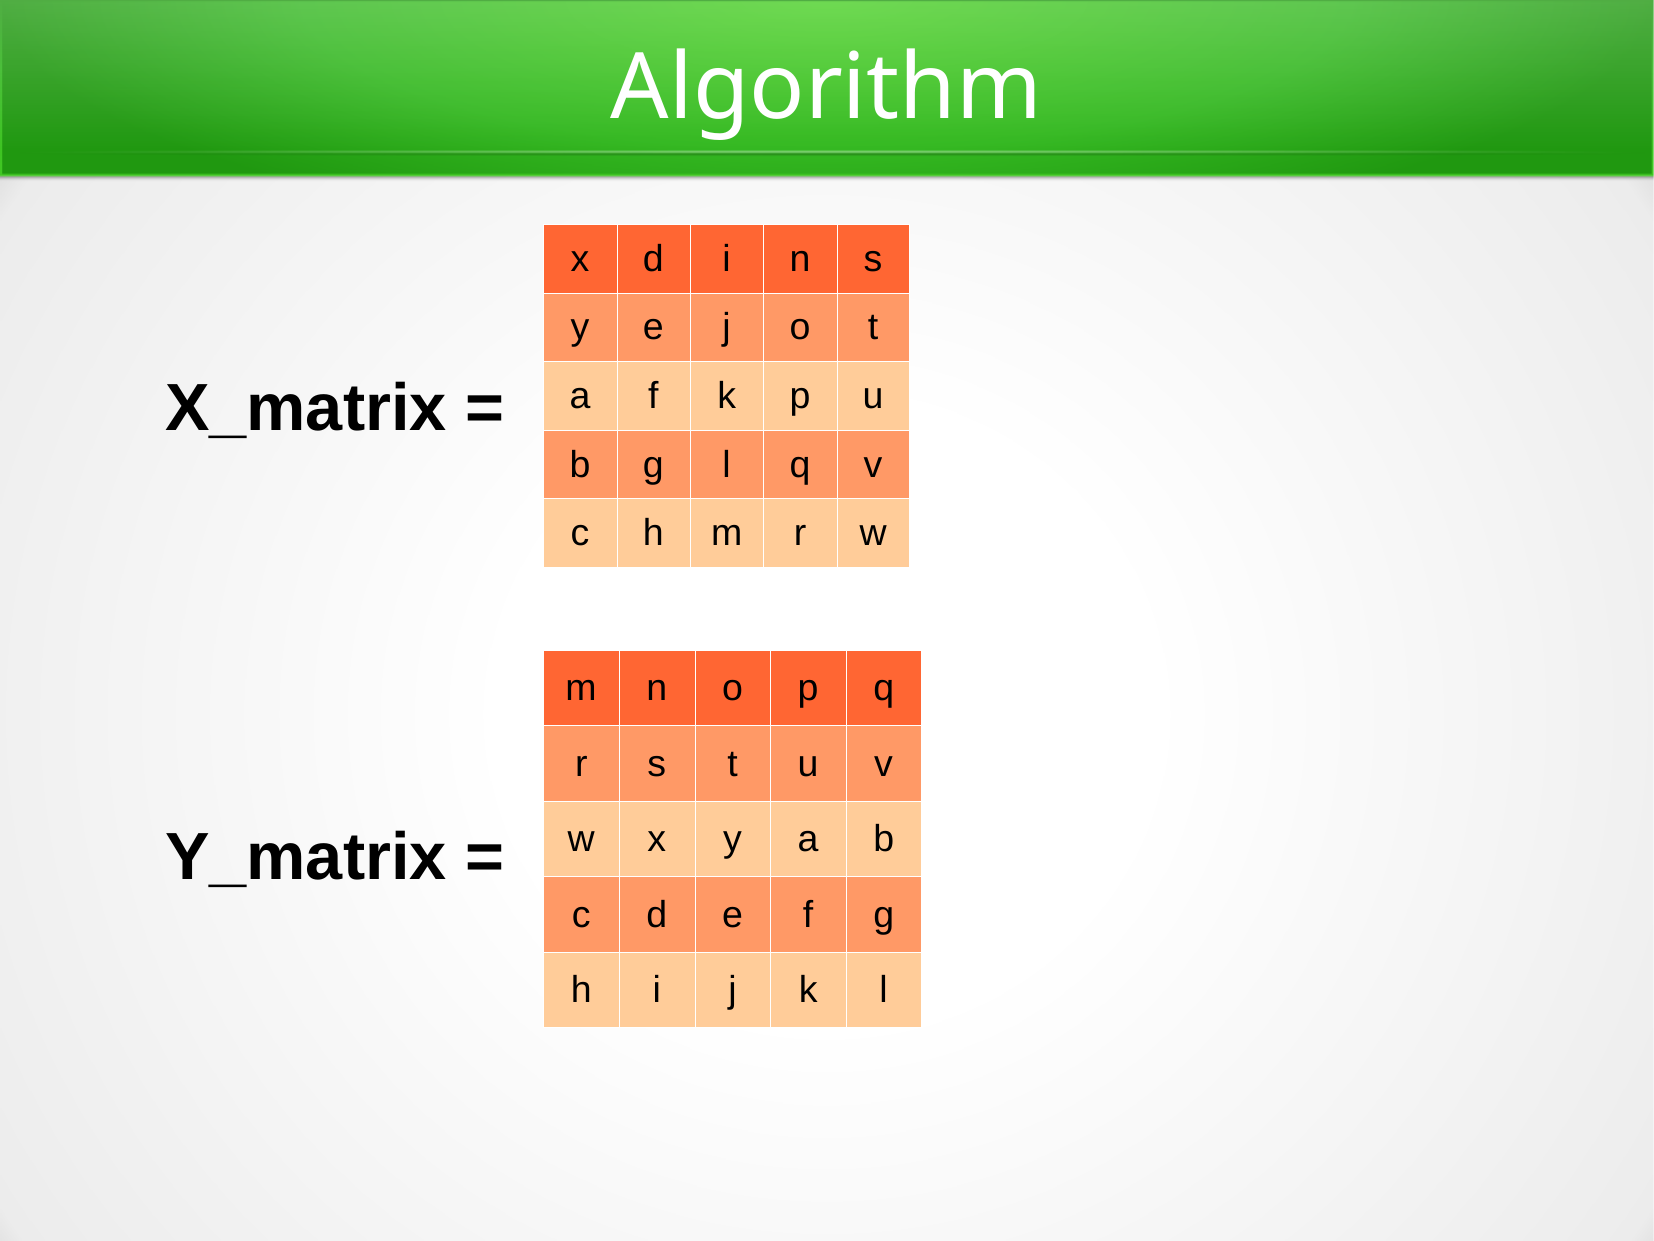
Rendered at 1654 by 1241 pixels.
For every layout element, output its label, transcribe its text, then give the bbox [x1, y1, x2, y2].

subtitle X_matrix = Y_matrix = [165, 295, 1654, 1043]
title Algorithm [82, 11, 1571, 154]
table_cell h [544, 953, 619, 1027]
table_header i [691, 225, 763, 293]
table_cell l [847, 953, 921, 1027]
table_cell w [838, 499, 909, 567]
table_cell e [696, 877, 770, 952]
table_cell g [847, 877, 921, 952]
table_cell f [771, 877, 846, 952]
table_cell a [544, 362, 617, 430]
table_cell k [771, 953, 846, 1027]
table_cell b [847, 802, 921, 876]
table_cell h [618, 499, 690, 567]
table_cell y [696, 802, 770, 876]
table_cell i [620, 953, 695, 1027]
table_cell c [544, 877, 619, 952]
table_cell m [691, 499, 763, 567]
table_cell p [764, 362, 837, 430]
table_cell w [544, 802, 619, 876]
table_cell q [764, 431, 837, 498]
table_header p [771, 651, 846, 725]
table_cell r [544, 726, 619, 801]
table_cell d [620, 877, 695, 952]
table_cell j [691, 294, 763, 361]
table_cell k [691, 362, 763, 430]
table_header q [847, 651, 921, 725]
table_cell u [771, 726, 846, 801]
table_cell t [838, 294, 909, 361]
table_cell l [691, 431, 763, 498]
table_cell o [764, 294, 837, 361]
table_cell b [544, 431, 617, 498]
table_header s [838, 225, 909, 293]
table_header m [544, 651, 619, 725]
table_cell t [696, 726, 770, 801]
table_header x [544, 225, 617, 293]
table_cell j [696, 953, 770, 1027]
table_cell f [618, 362, 690, 430]
table_cell s [620, 726, 695, 801]
table_header n [764, 225, 837, 293]
table_cell u [838, 362, 909, 430]
table_cell v [838, 431, 909, 498]
table_cell a [771, 802, 846, 876]
table_cell g [618, 431, 690, 498]
table_header o [696, 651, 770, 725]
table_cell r [764, 499, 837, 567]
table_cell y [544, 294, 617, 361]
table_header n [620, 651, 695, 725]
table_cell e [618, 294, 690, 361]
table_cell v [847, 726, 921, 801]
table_cell c [544, 499, 617, 567]
picture [0, 0, 1654, 1241]
table_header d [618, 225, 690, 293]
table_cell x [620, 802, 695, 876]
